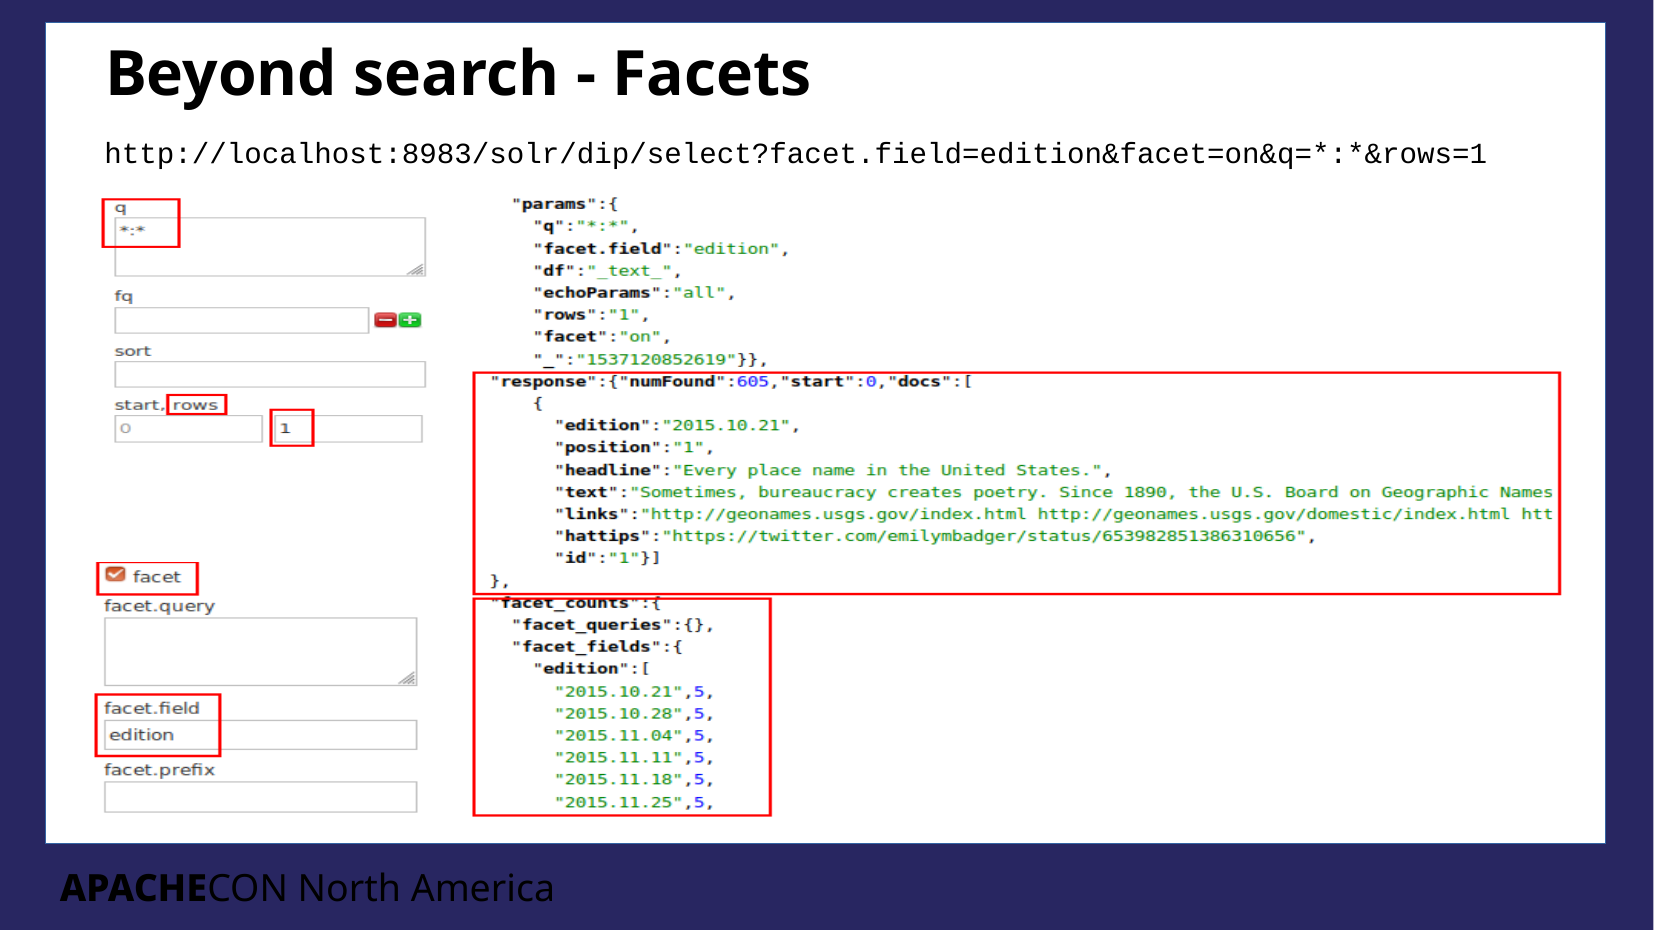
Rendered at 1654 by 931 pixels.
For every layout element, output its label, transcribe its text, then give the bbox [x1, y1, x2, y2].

picture [90, 562, 429, 820]
picture [462, 194, 1566, 819]
text_box http://localhost:8983/solr/dip/select?facet.field=edition&facet=on&q=*:*&rows=1 [89, 132, 1576, 180]
title Beyond search - Facets [105, 32, 1546, 110]
picture [97, 193, 436, 451]
